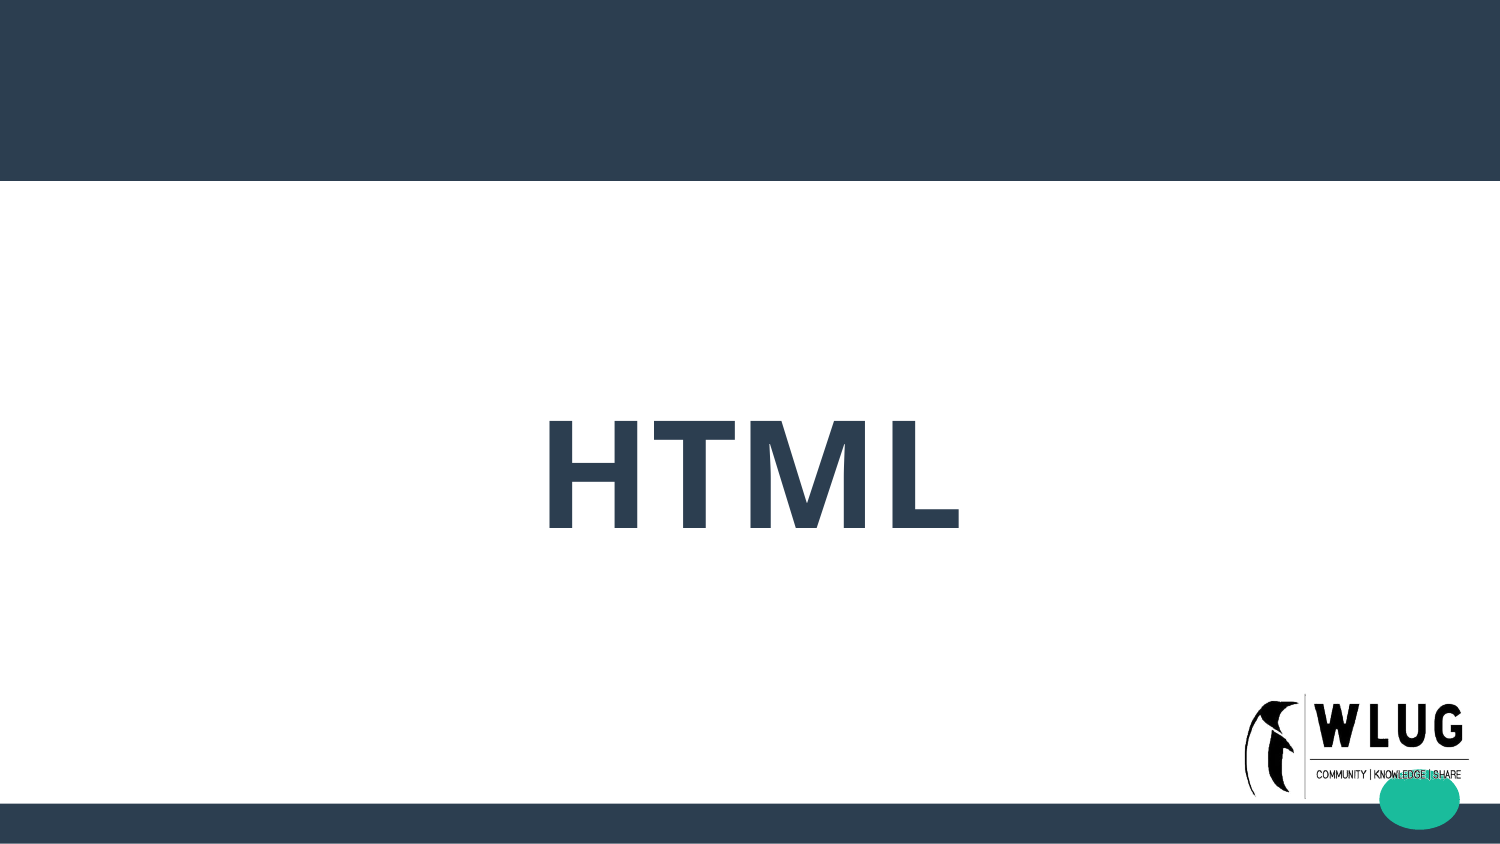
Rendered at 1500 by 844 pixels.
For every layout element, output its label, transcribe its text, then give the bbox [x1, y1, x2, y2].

picture [1229, 686, 1477, 804]
subtitle HTML [53, 188, 1447, 752]
